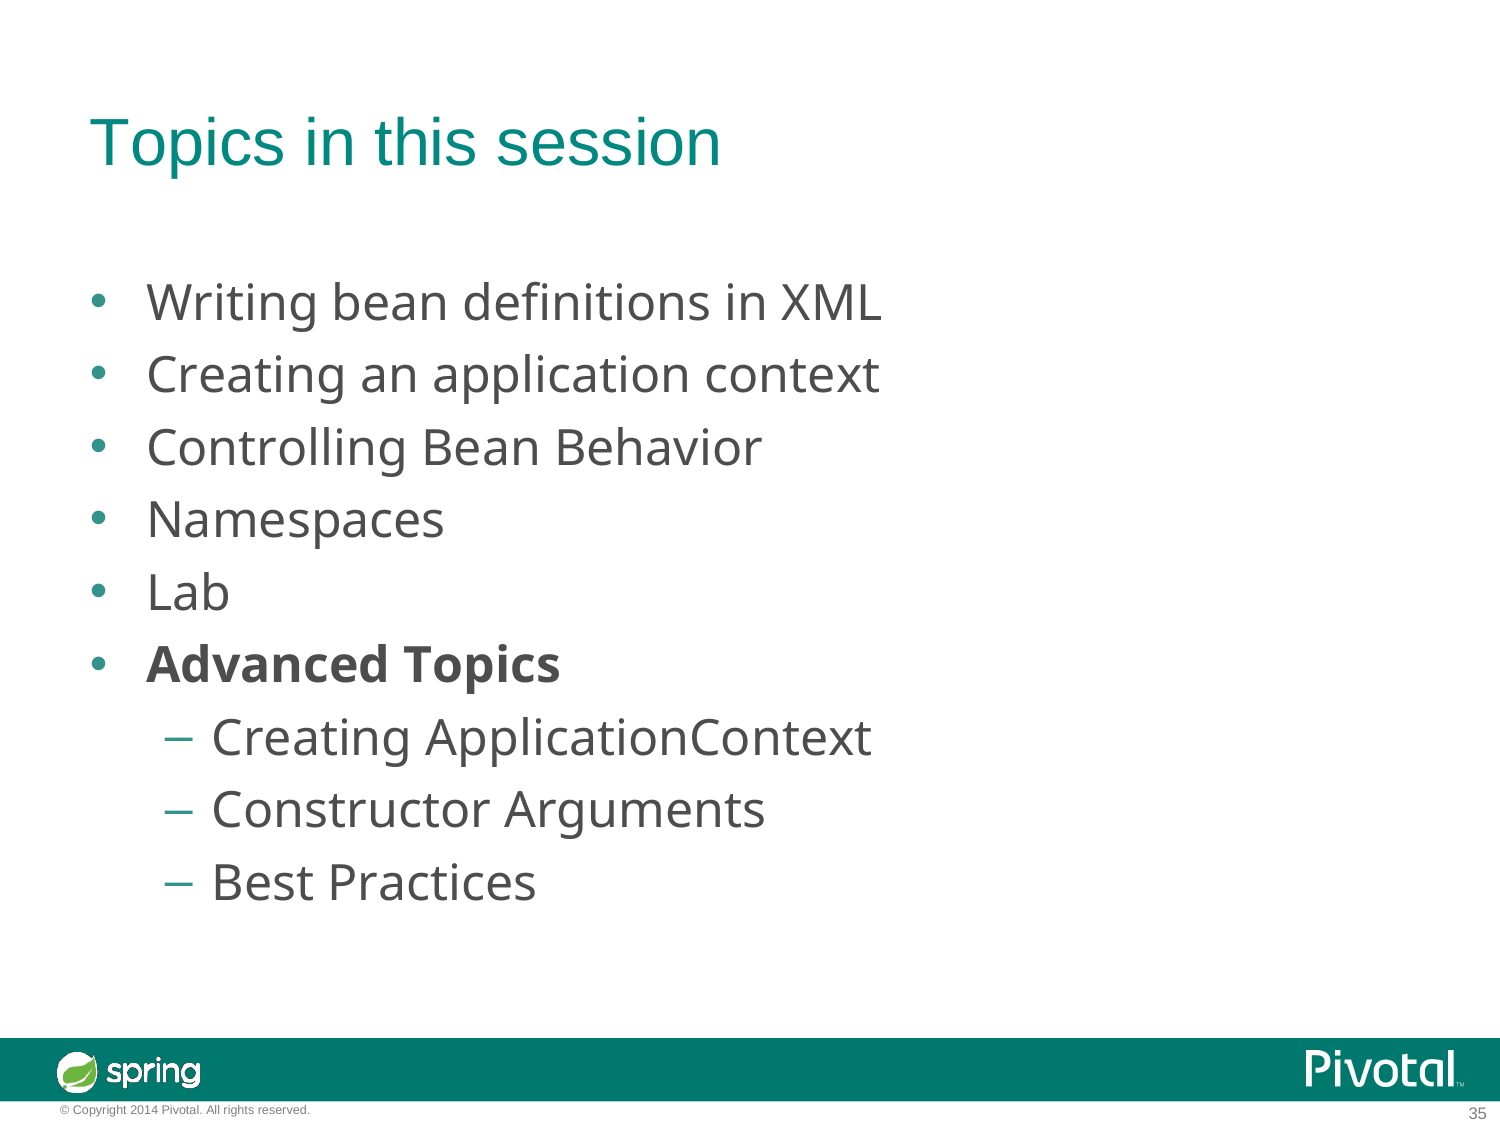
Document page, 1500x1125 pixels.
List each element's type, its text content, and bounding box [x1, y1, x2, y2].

list Writing bean definitions in XML Creating an application context Controlling Bean Behavior Namespaces Lab Advanced Topics Creating ApplicationContext Constructor Arguments Best Practices [75, 262, 1426, 1005]
picture [32, 1041, 210, 1103]
title Topics in this session [75, 45, 1426, 233]
picture [1306, 1050, 1464, 1087]
